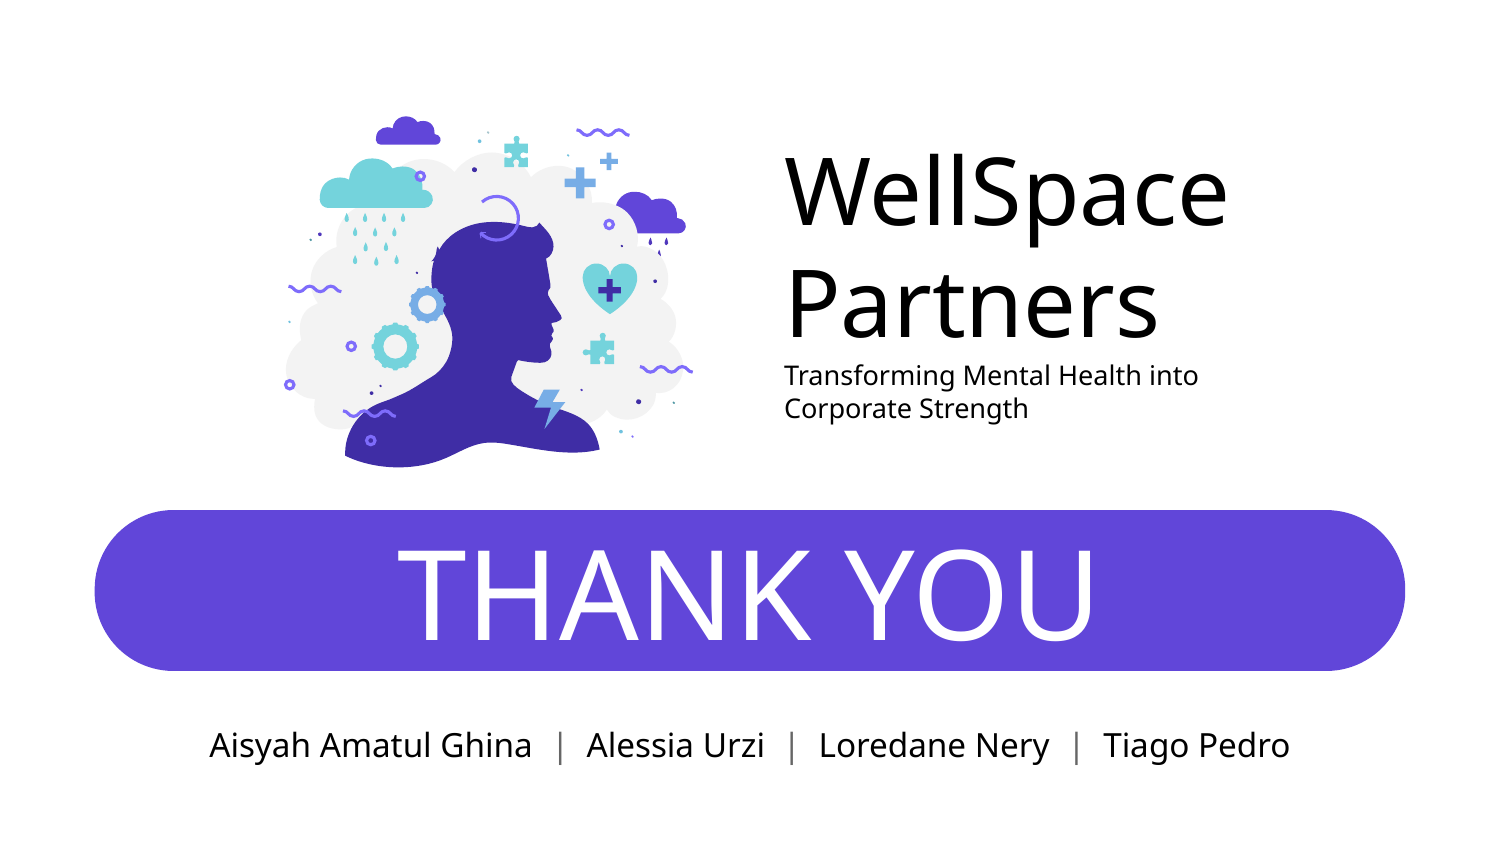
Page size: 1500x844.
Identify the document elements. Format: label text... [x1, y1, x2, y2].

text_box [600, 152, 618, 171]
text_box THANK YOU [95, 510, 1405, 671]
text_box [664, 237, 669, 246]
text_box [285, 135, 686, 468]
text_box WellSpace Partners Transforming Mental Health into Corporate Strength [769, 116, 1260, 468]
text_box Aisyah Amatul Ghina | Alessia Urzi | Loredane Nery | Tiago Pedro [136, 709, 1364, 784]
text_box [648, 237, 653, 246]
text_box [375, 116, 441, 145]
